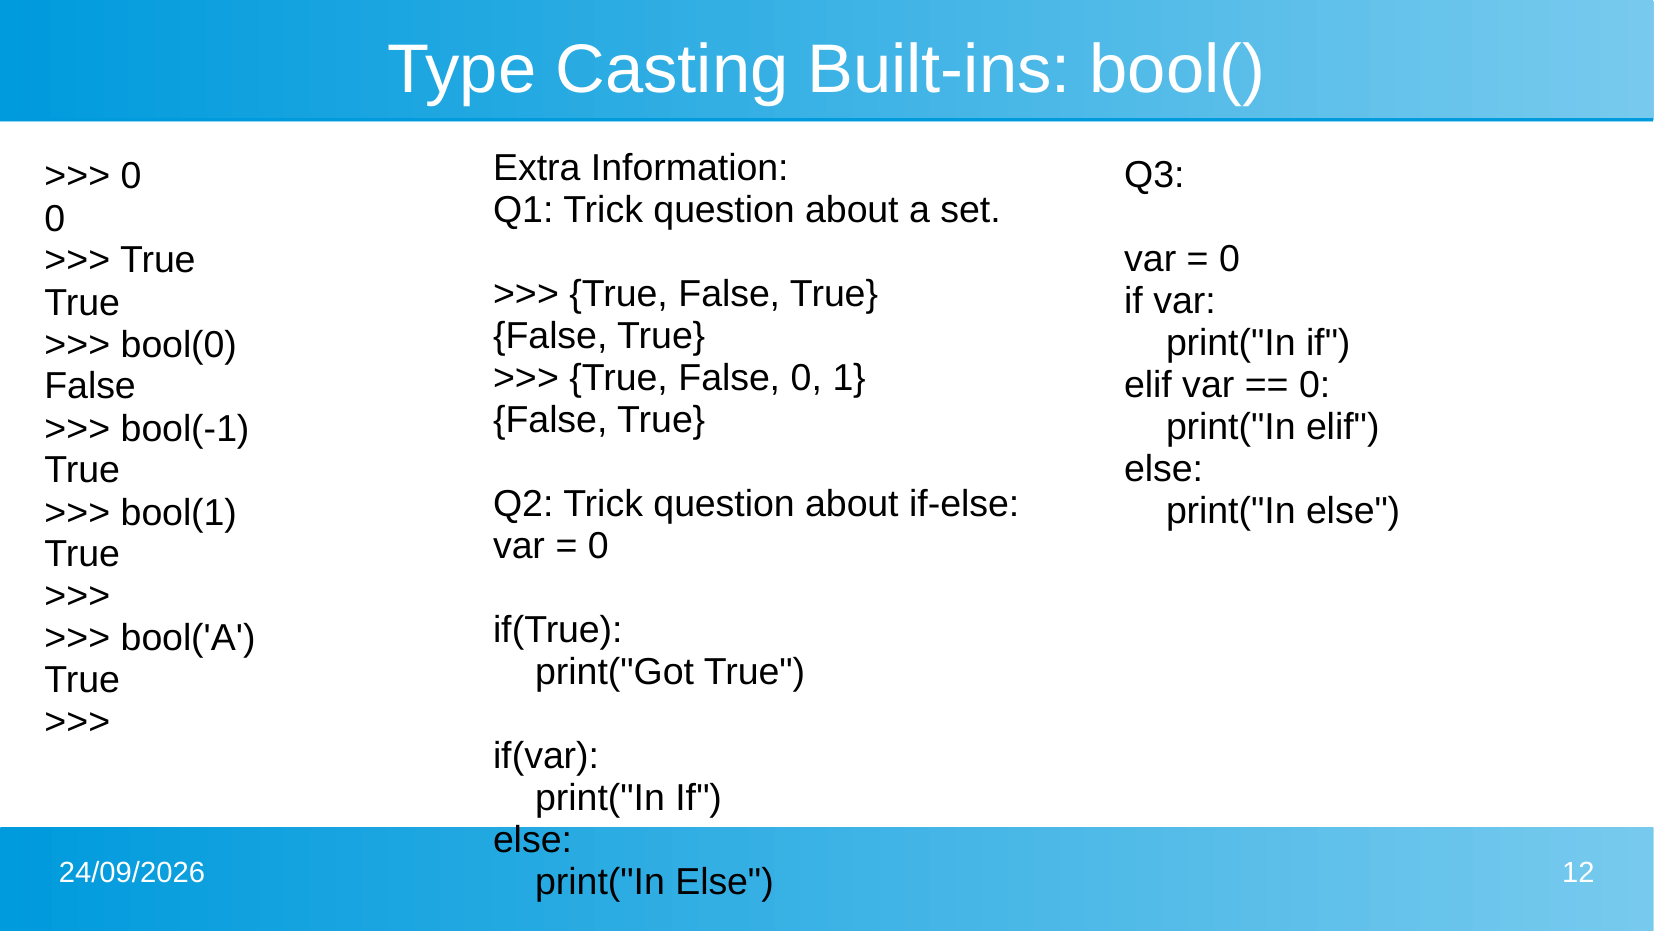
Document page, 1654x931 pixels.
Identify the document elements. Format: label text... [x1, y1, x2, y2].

text_box >>> 0 0 >>> True True >>> bool(0) False >>> bool(-1) True >>> bool(1) True >>> >>> bool('A') True >>> [29, 147, 380, 793]
title Type Casting Built-ins: bool() [59, 29, 1595, 108]
text_box Extra Information: Q1: Trick question about a set. >>> {True, False, True} {False, True} >>> {True, False, 0, 1} {False, True} Q2: Trick question about if-else: var = 0 if(True): print("Got True") if(var): print("In If") else: print("In Else") [478, 139, 1059, 931]
text_box Q3: var = 0 if var: print("In if") elif var == 0: print("In elif") else: print("In else") [1109, 146, 1627, 539]
